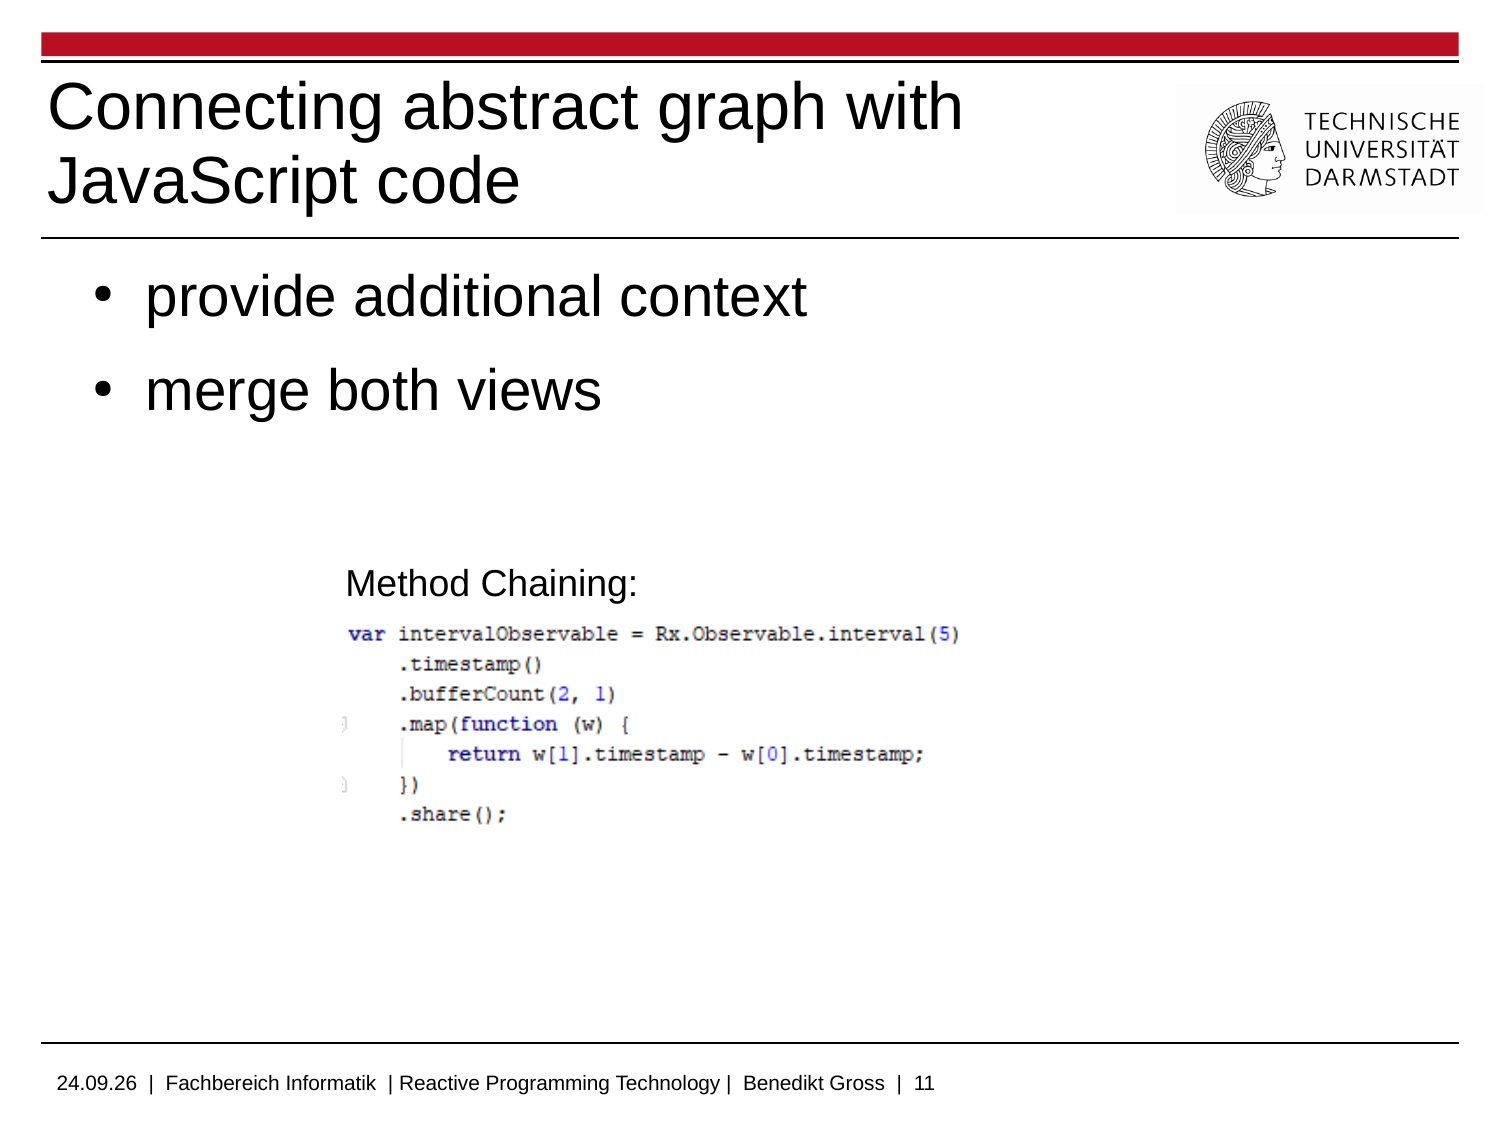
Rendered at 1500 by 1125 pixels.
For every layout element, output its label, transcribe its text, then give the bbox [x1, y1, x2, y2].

list provide additional context merge both views [75, 263, 1425, 916]
text_box Method Chaining: [330, 555, 886, 612]
picture [342, 618, 979, 837]
title Connecting abstract graph with JavaScript code [47, 68, 1137, 219]
